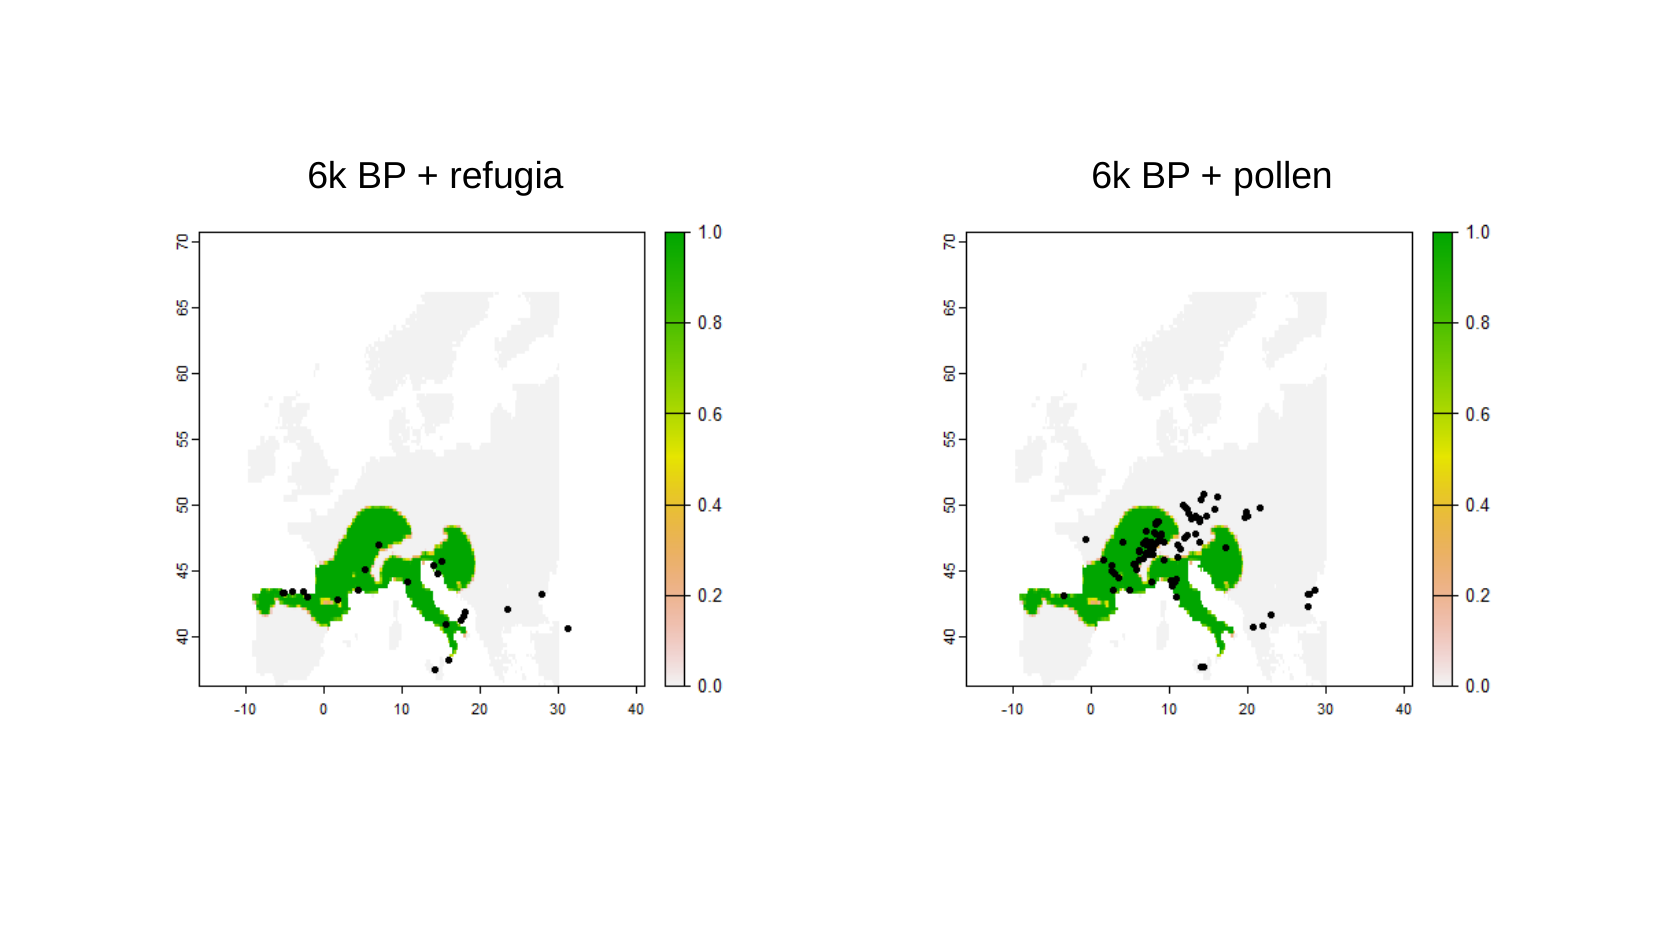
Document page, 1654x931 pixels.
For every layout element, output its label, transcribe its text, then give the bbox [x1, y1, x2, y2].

picture [885, 177, 1600, 768]
picture [118, 177, 832, 768]
text_box 6k BP + refugia [250, 147, 621, 207]
text_box 6k BP + pollen [1027, 147, 1397, 207]
